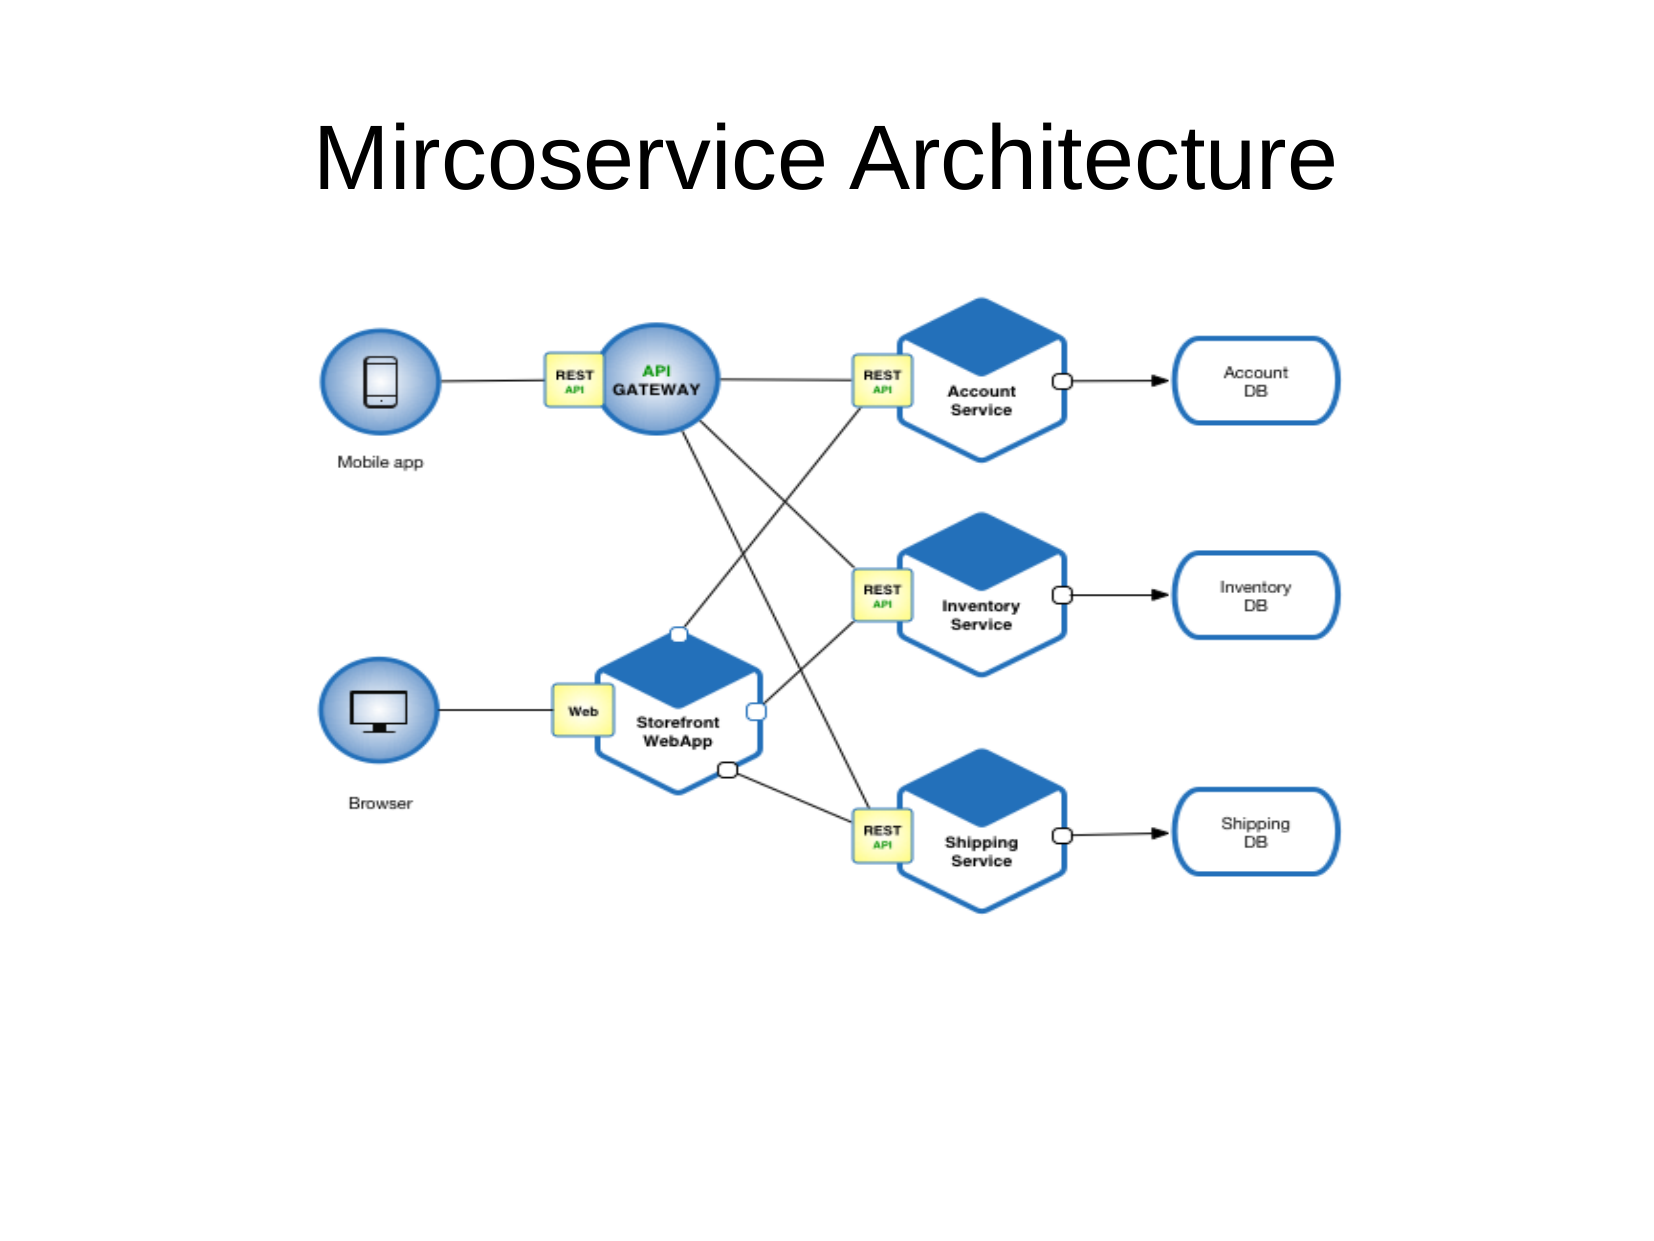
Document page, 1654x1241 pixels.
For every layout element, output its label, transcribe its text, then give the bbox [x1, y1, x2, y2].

picture [314, 294, 1345, 919]
title Mircoservice Architecture [82, 49, 1571, 257]
